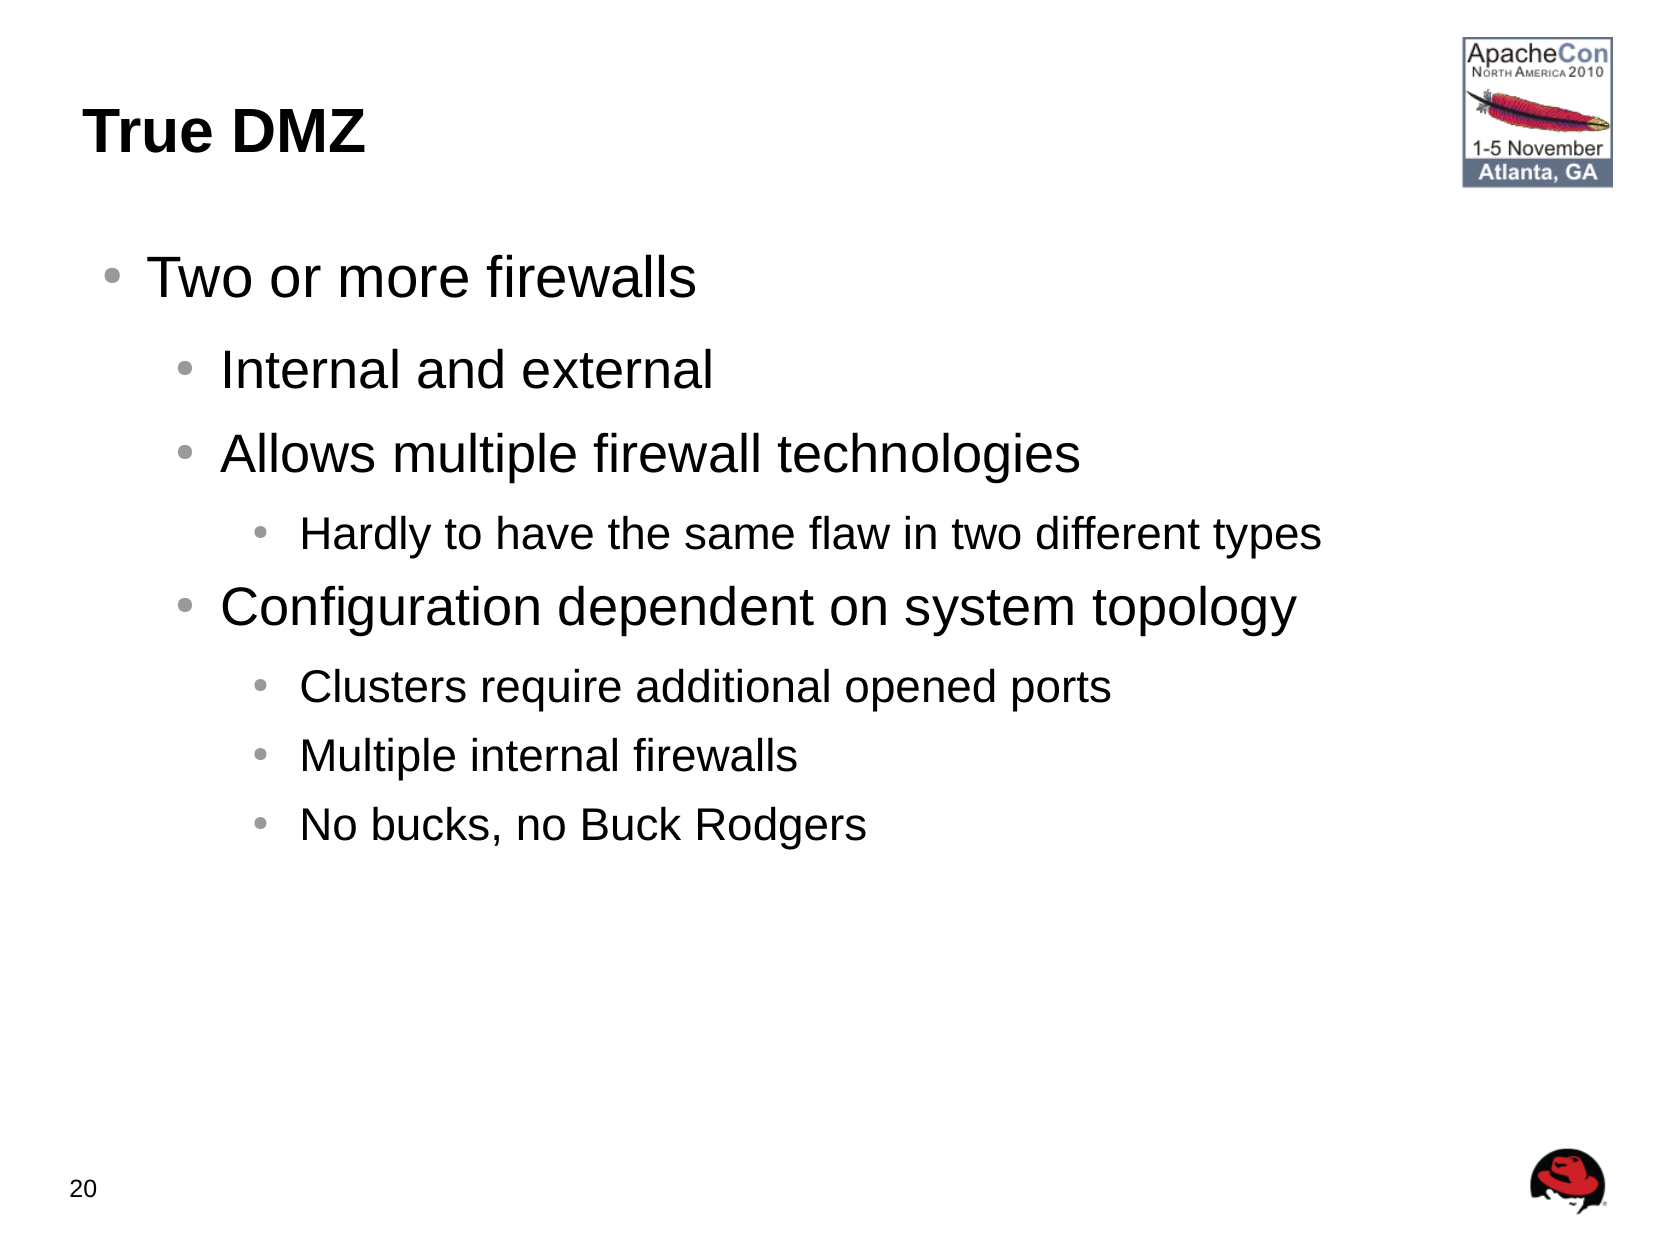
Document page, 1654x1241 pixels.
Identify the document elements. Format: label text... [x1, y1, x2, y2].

picture [1462, 37, 1613, 188]
picture [1529, 1146, 1613, 1224]
title True DMZ [82, 45, 1571, 218]
list Two or more firewalls Internal and external Allows multiple firewall technologies Hardly to have the same flaw in two different types Configuration dependent on system topology Clusters require additional opened ports Multiple internal firewalls No bucks, no Buck Rodgers [86, 244, 1576, 1024]
